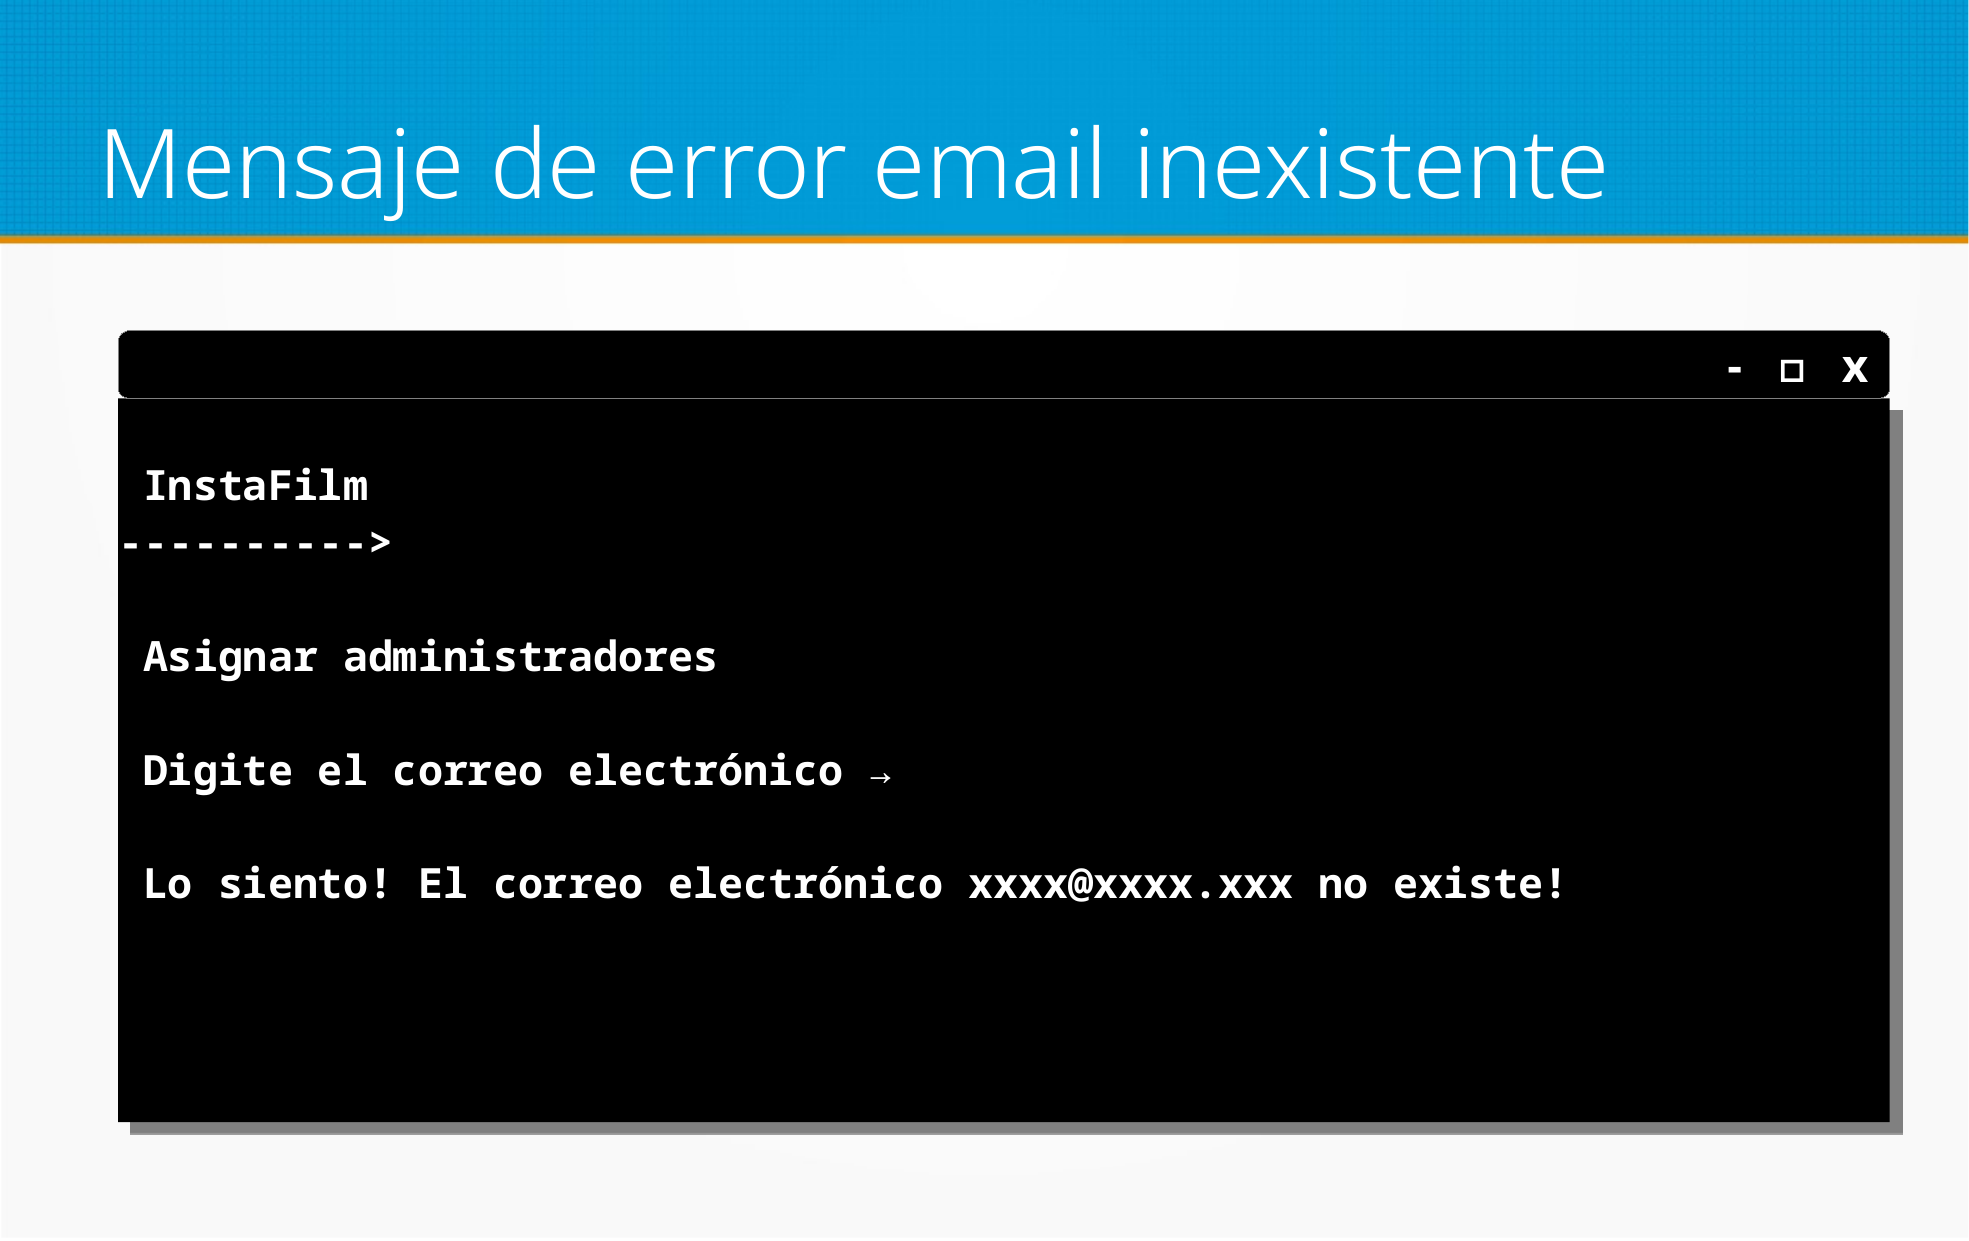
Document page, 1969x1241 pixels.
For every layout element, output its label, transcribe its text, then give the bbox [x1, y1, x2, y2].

text_box - □ x [118, 330, 1890, 399]
title Mensaje de error email inexistente [98, 19, 1870, 227]
text_box InstaFilm ----------> Asignar administradores Digite el correo electrónico → Lo siento! El correo electrónico xxxx@xxxx.xxx no existe! [118, 398, 1890, 1123]
picture [0, 233, 1969, 1241]
